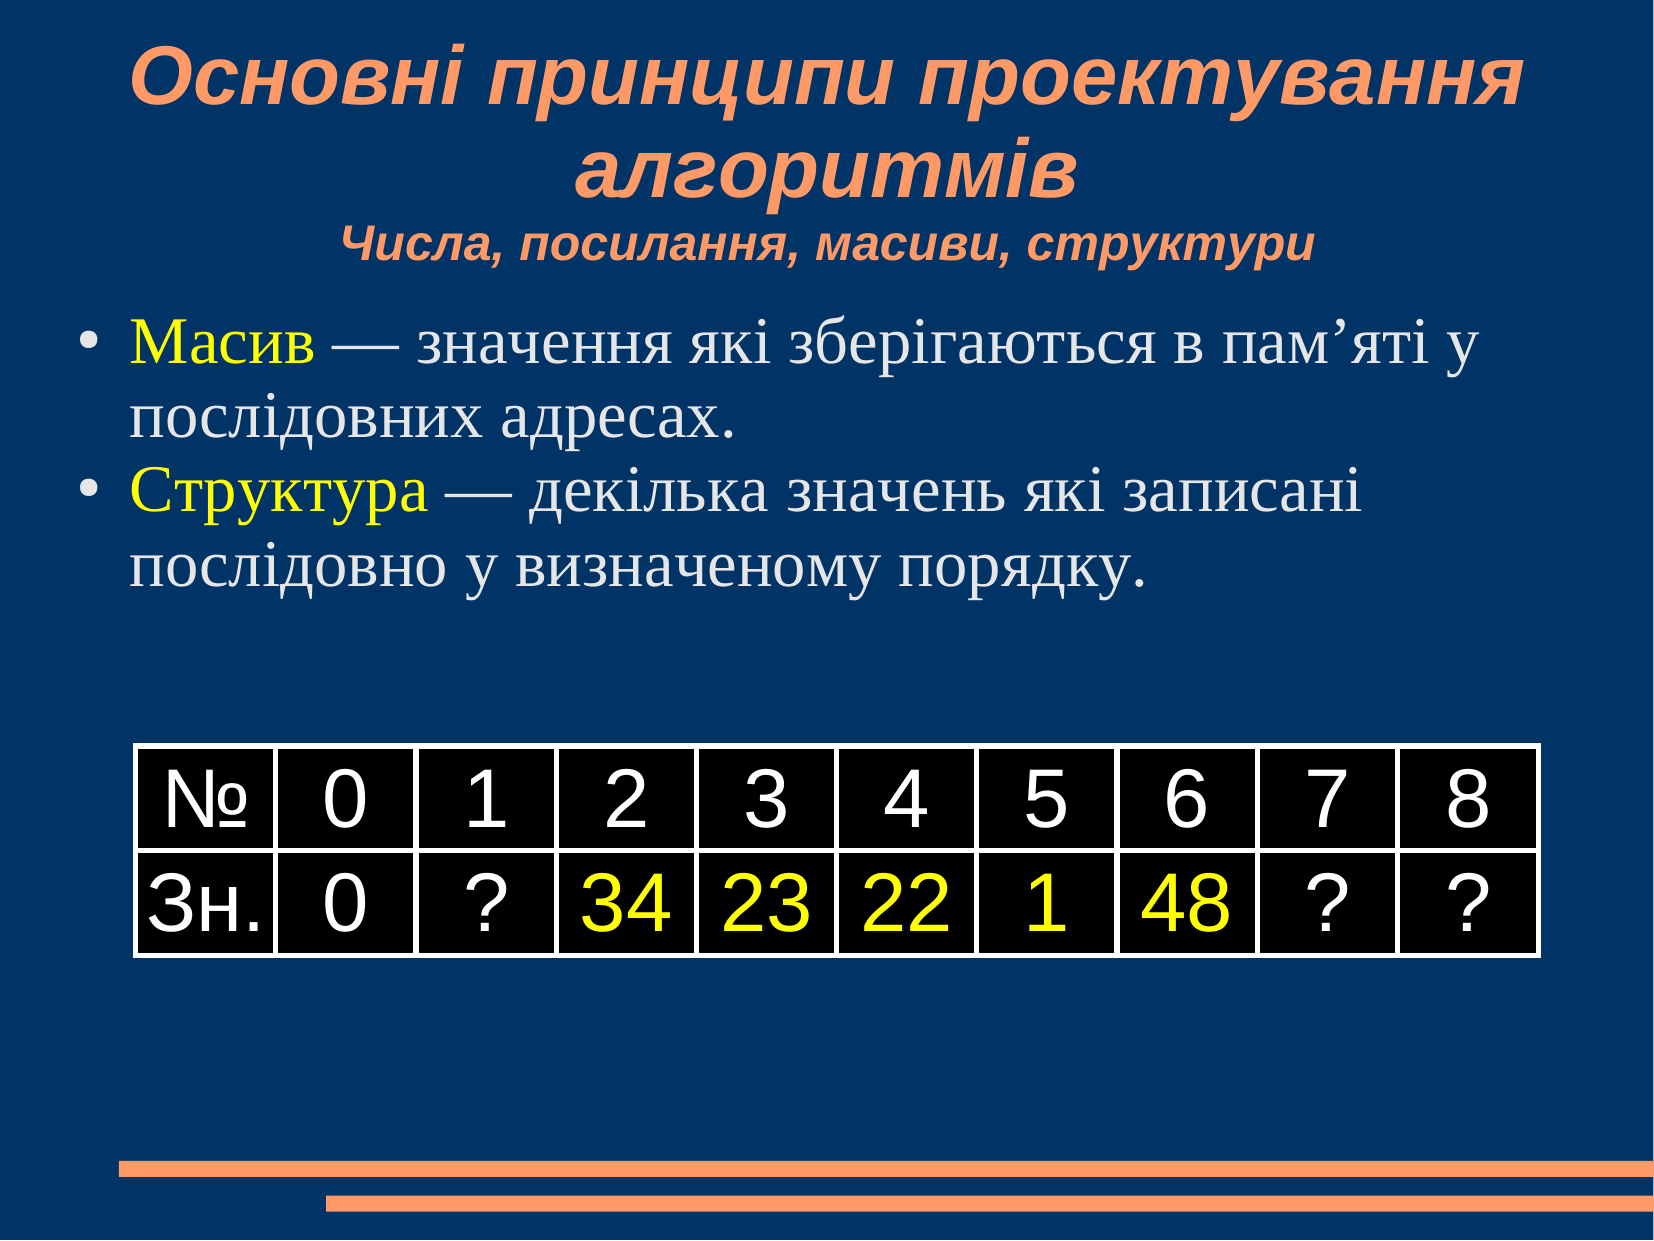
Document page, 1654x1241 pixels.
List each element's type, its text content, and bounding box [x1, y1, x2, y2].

table_cell Зн. [138, 853, 273, 953]
table_cell 48 [1120, 853, 1255, 953]
table_header № [138, 749, 273, 848]
table_header 0 [278, 749, 413, 848]
table_header 1 [419, 749, 554, 848]
table_header 7 [1260, 749, 1395, 848]
table_header 4 [839, 749, 974, 848]
table_cell 23 [699, 853, 834, 953]
table_cell ? [1400, 853, 1536, 953]
table_header 5 [979, 749, 1114, 848]
table_cell 1 [979, 853, 1114, 953]
table_cell ? [419, 853, 554, 953]
list Масив — значення які зберігаються в пам’яті у послідовних адресах. Структура — декілька значень які записані послідовно у визначеному порядку. [59, 304, 1625, 1115]
table_header 2 [559, 749, 694, 848]
table_header 6 [1120, 749, 1255, 848]
table_header 3 [699, 749, 834, 848]
title Основні принципи проектування алгоритмів Числа, посилання, масиви, структури [121, 28, 1534, 271]
table_cell 0 [278, 853, 413, 953]
table_cell 22 [839, 853, 974, 953]
table_cell ? [1260, 853, 1395, 953]
table_cell 34 [559, 853, 694, 953]
table_header 8 [1400, 749, 1536, 848]
